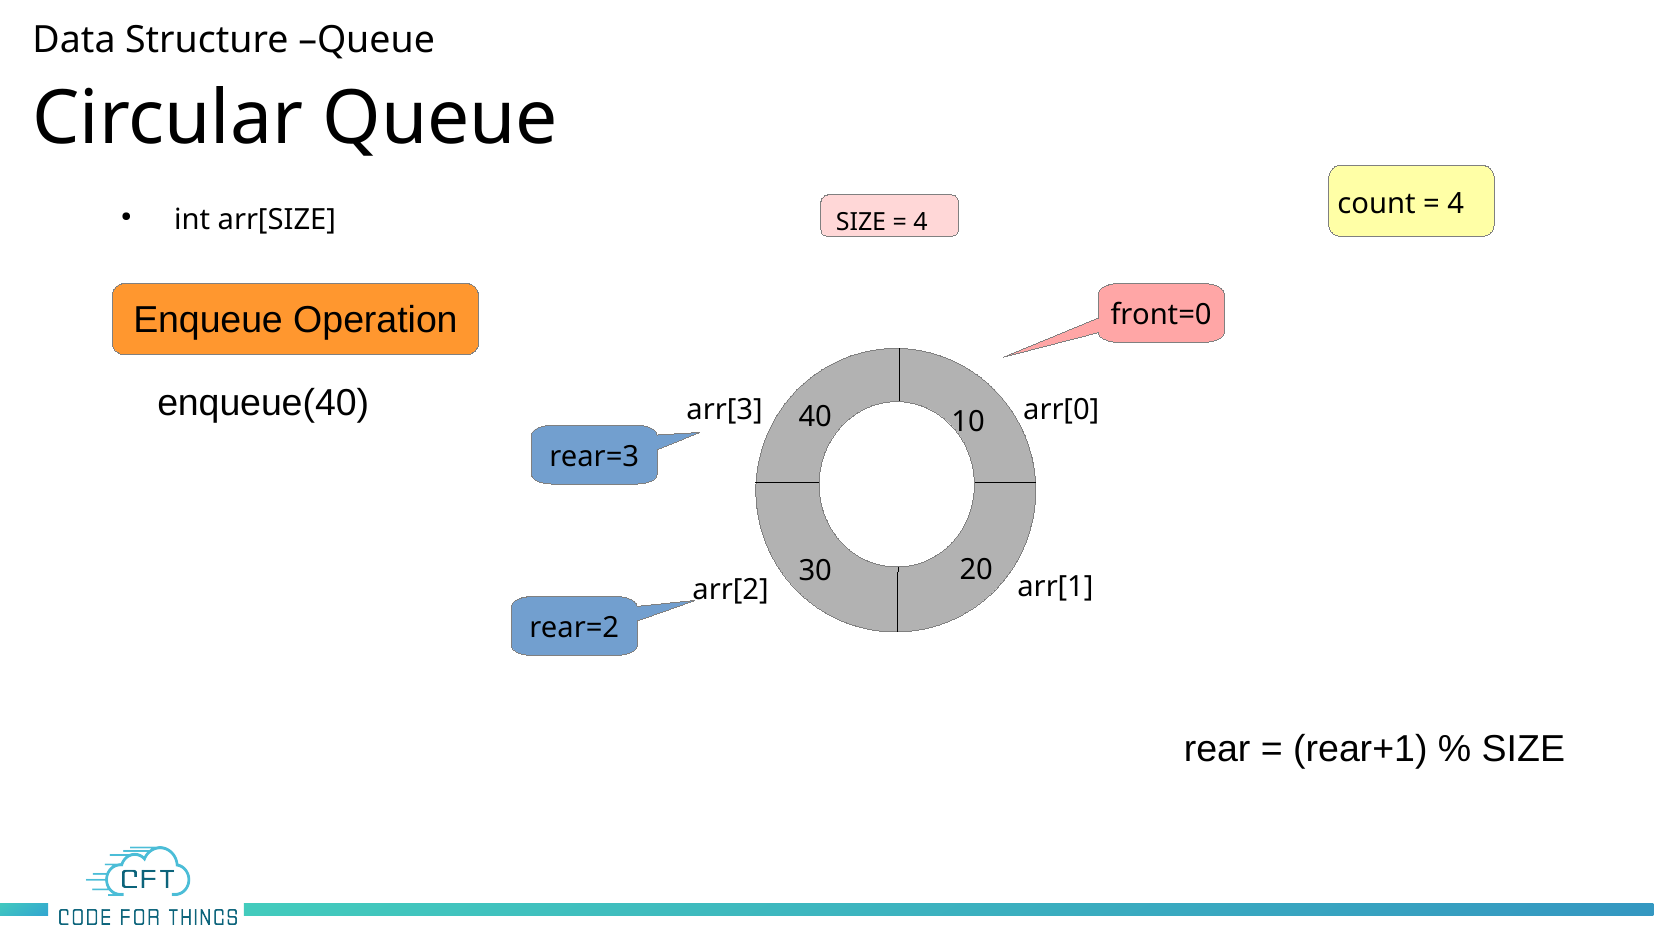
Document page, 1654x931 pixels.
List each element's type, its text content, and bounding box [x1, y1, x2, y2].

text_box arr[0] [1008, 380, 1128, 438]
text_box int arr[SIZE] [88, 190, 384, 249]
text_box arr[3] [671, 380, 792, 438]
text_box 20 [944, 541, 1012, 591]
title Data Structure –Queue Circular Queue [32, 12, 1184, 166]
text_box [1328, 225, 1495, 237]
text_box front=0 [1003, 283, 1225, 358]
text_box Enqueue Operation [112, 283, 479, 355]
text_box enqueue(40) [142, 374, 384, 432]
text_box arr[2] [677, 561, 810, 618]
text_box 10 [936, 393, 1004, 443]
text_box rear=3 [531, 425, 700, 485]
text_box [755, 348, 1036, 632]
picture [59, 846, 237, 925]
text_box 30 [783, 541, 851, 591]
text_box 40 [783, 387, 851, 438]
text_box [1329, 165, 1494, 175]
text_box arr[1] [1002, 557, 1123, 615]
text_box SIZE = 4 [821, 196, 960, 241]
text_box count = 4 [1322, 175, 1512, 225]
text_box rear = (rear+1) % SIZE [1169, 720, 1630, 780]
text_box rear=2 [511, 596, 695, 656]
